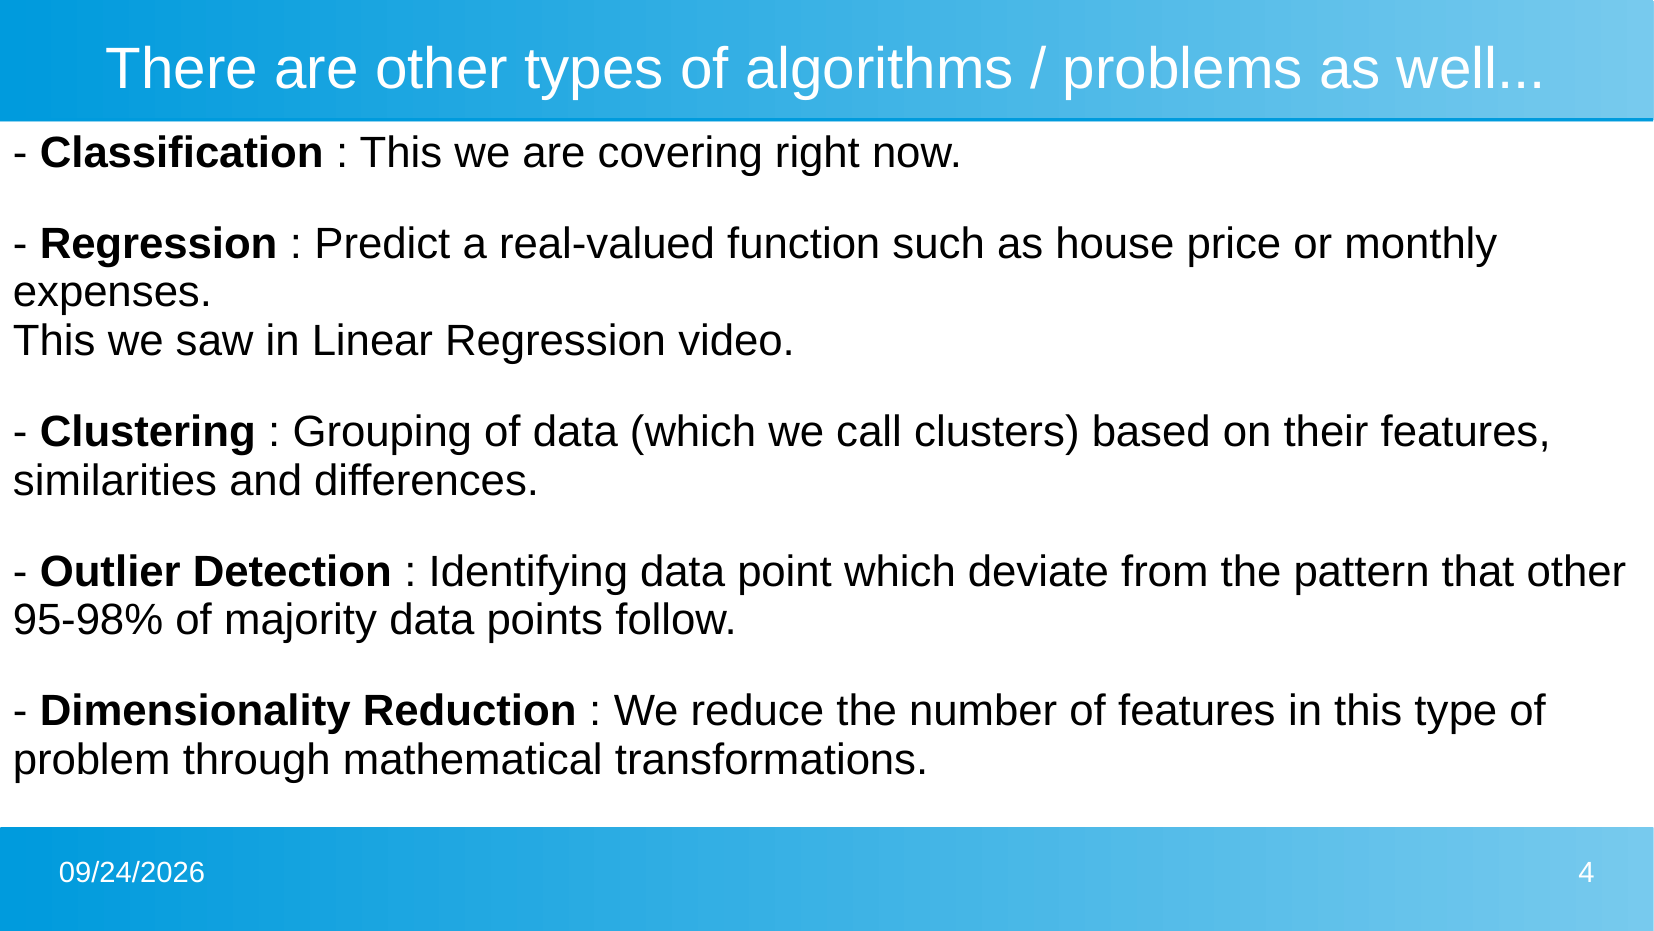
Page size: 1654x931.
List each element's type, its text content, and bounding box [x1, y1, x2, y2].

title There are other types of algorithms / problems as well... [59, 29, 1595, 108]
text_box - Classification : This we are covering right now. - Regression : Predict a real-valued function such as house price or monthly expenses. This we saw in Linear Regression video. - Clustering : Grouping of data (which we call clusters) based on their features, similarities and differences. - Outlier Detection : Identifying data point which deviate from the pattern that other 95-98% of majority data points follow. - Dimensionality Reduction : We reduce the number of features in this type of problem through mathematical transformations. [0, 120, 1651, 850]
